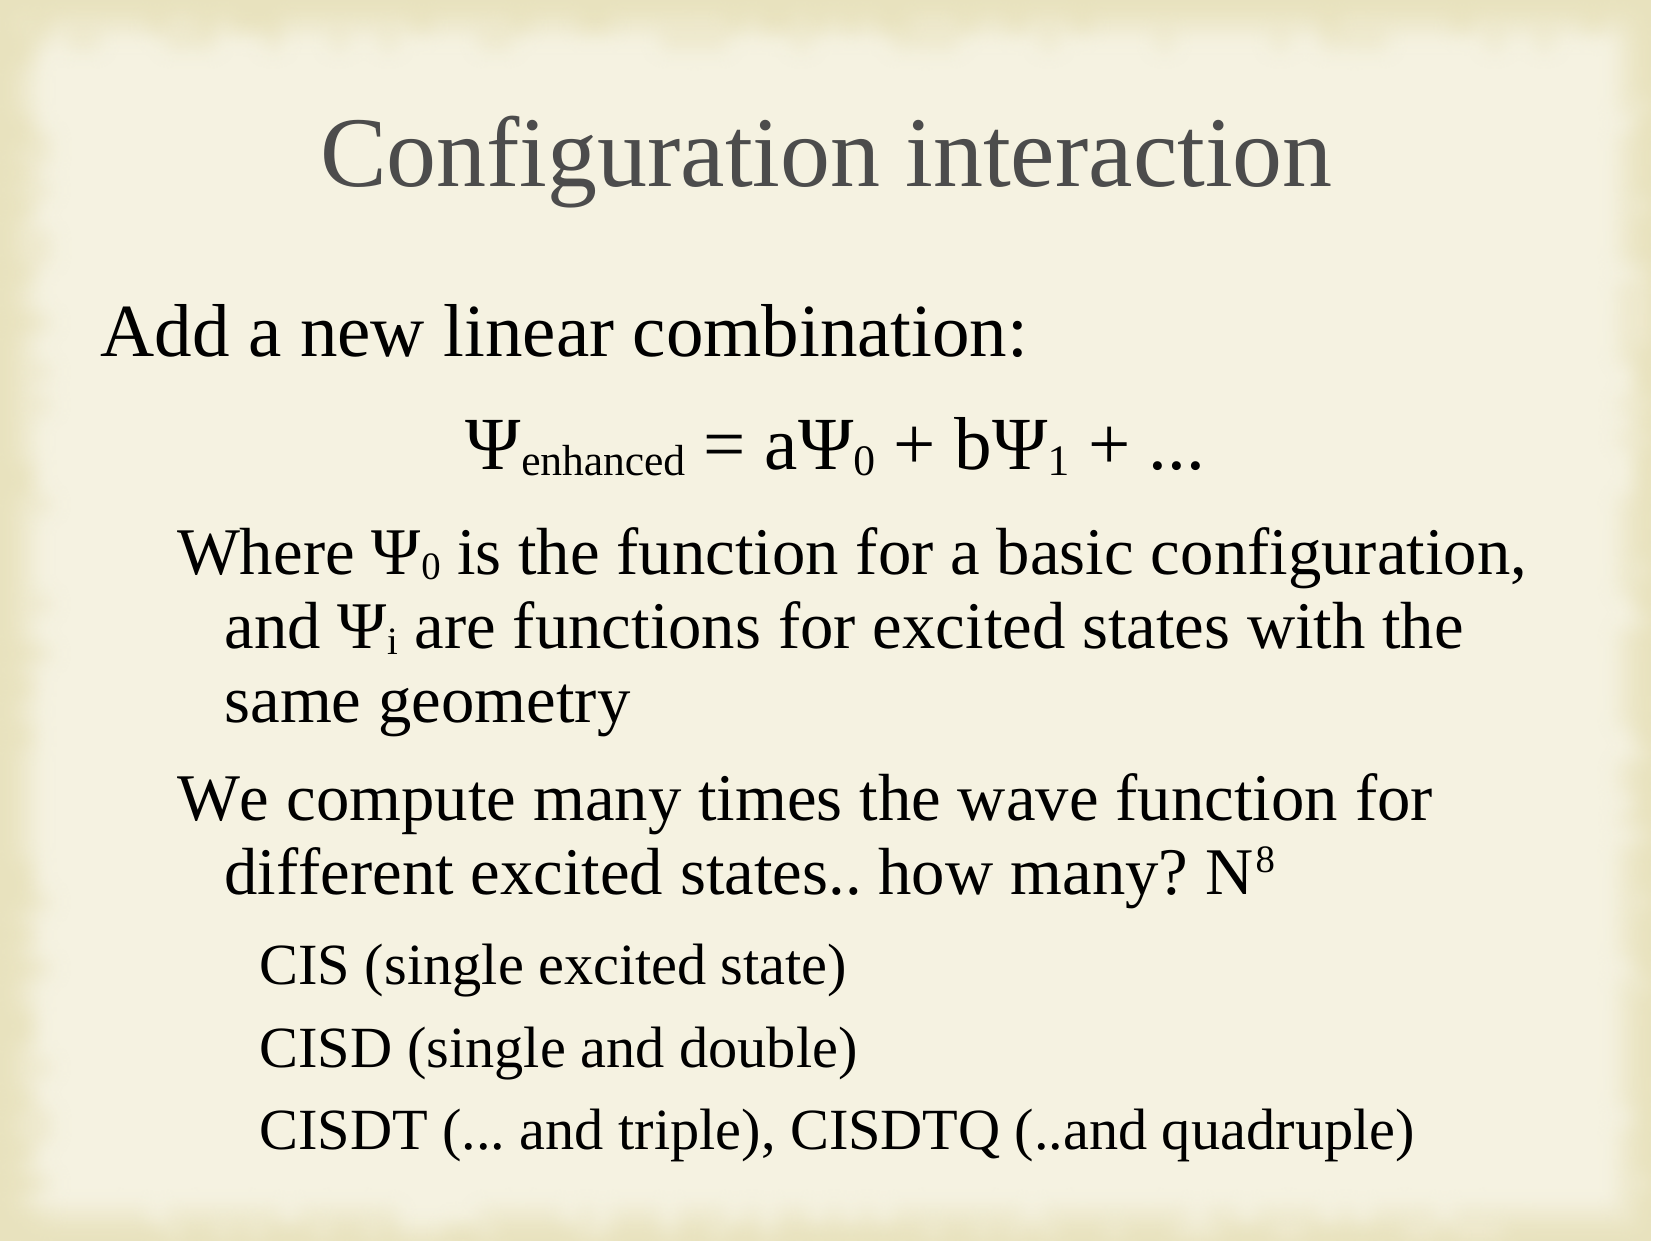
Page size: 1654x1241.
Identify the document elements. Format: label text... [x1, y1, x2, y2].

title Configuration interaction [82, 56, 1571, 250]
picture [0, 0, 1651, 1241]
list Add a new linear combination: Ψenhanced = aΨ0 + bΨ1 + ... Where Ψ0 is the function for a basic configuration, and Ψi are functions for excited states with the same geometry We compute many times the wave function for different excited states.. how many? N8 CIS (single excited state) CISD (single and double) CISDT (... and triple), CISDTQ (..and quadruple) [82, 290, 1571, 1234]
